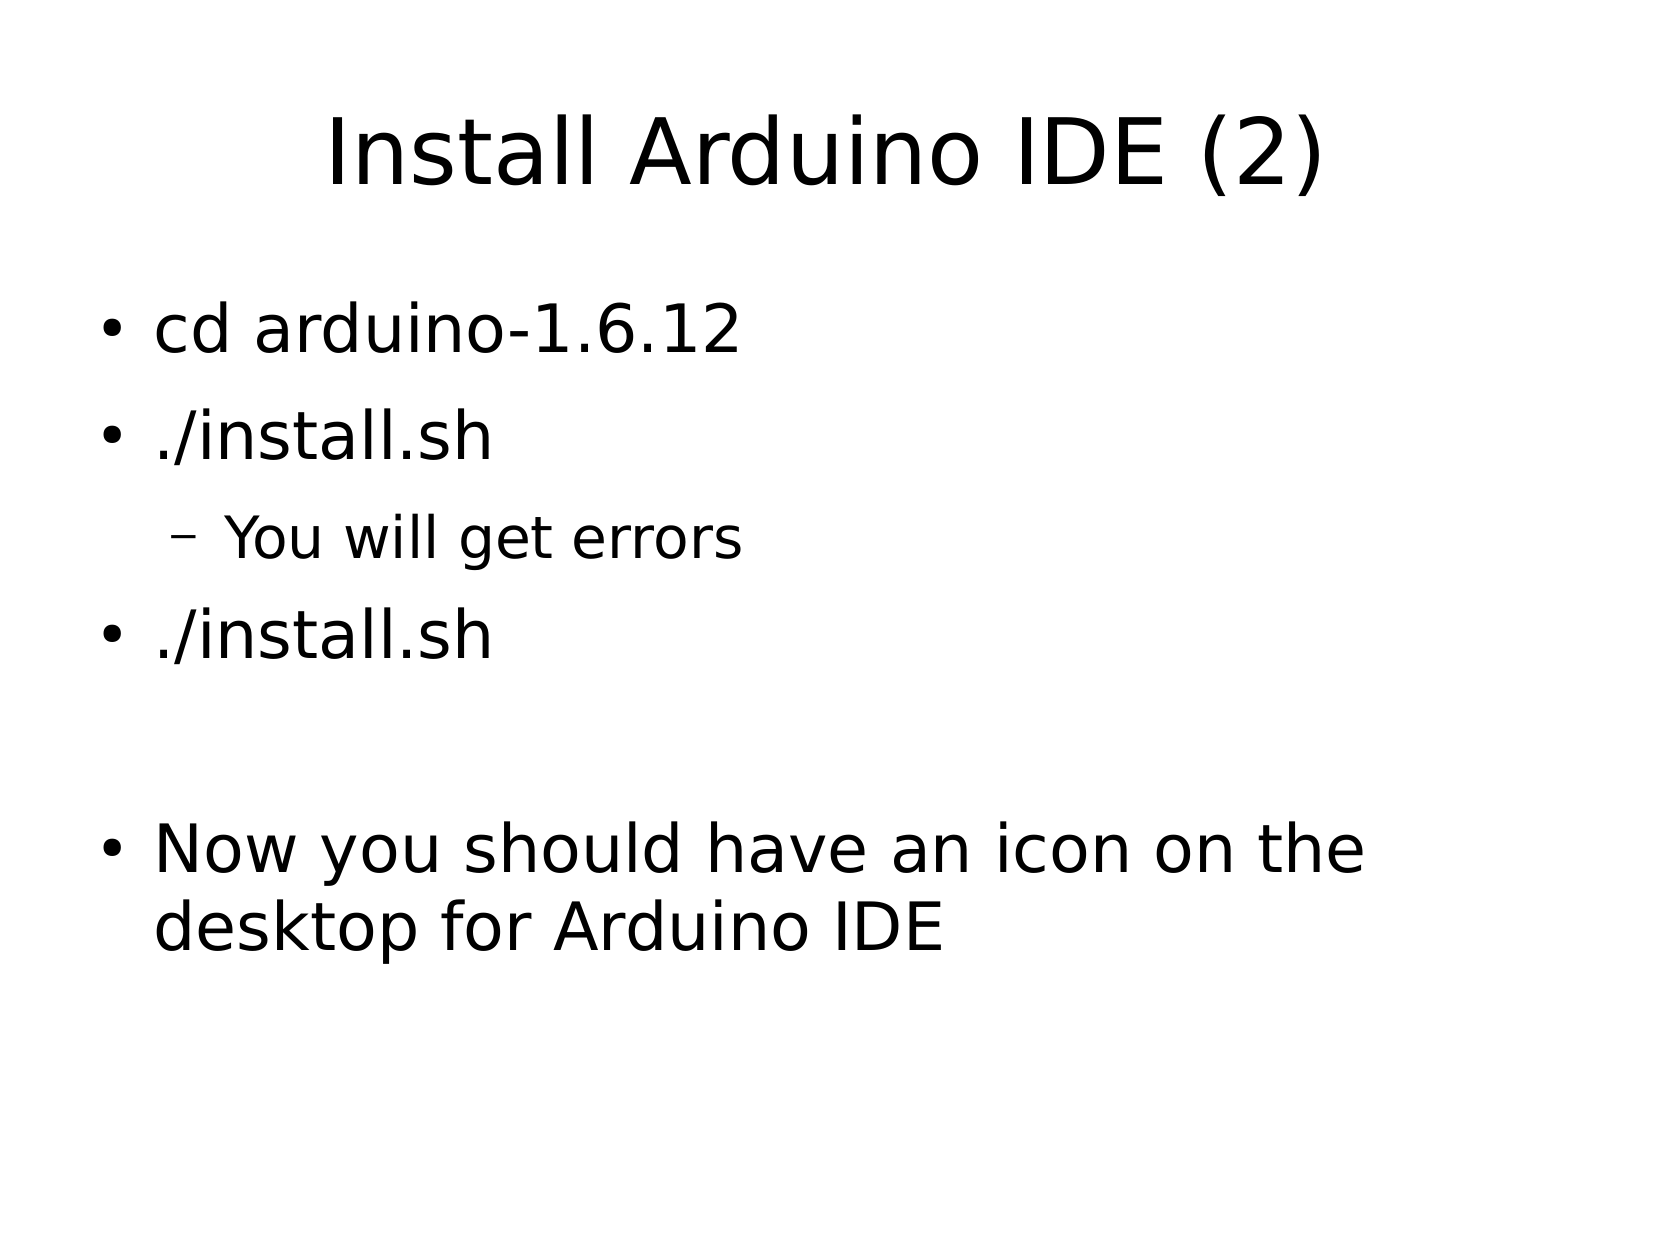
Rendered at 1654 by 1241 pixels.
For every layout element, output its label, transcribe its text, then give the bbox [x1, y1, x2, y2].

list cd arduino-1.6.12 ./install.sh You will get errors ./install.sh Now you should have an icon on the desktop for Arduino IDE [82, 290, 1571, 1010]
title Install Arduino IDE (2) [82, 49, 1571, 257]
